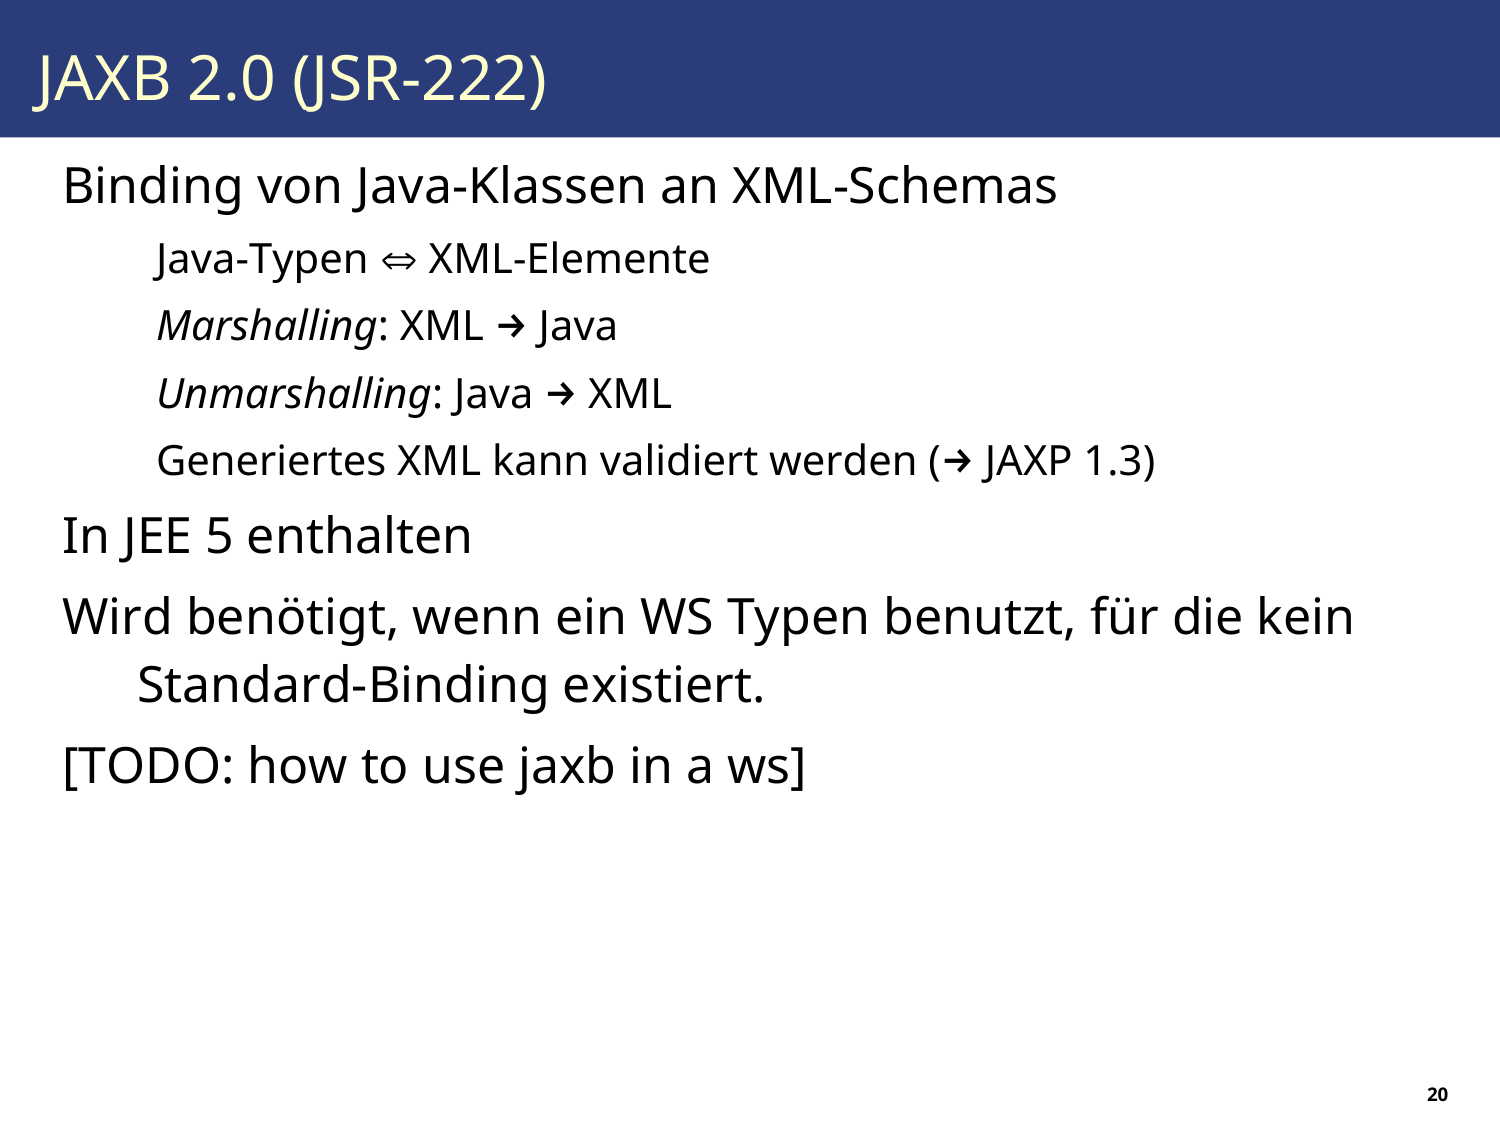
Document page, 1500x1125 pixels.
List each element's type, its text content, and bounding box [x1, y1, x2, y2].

list Binding von Java-Klassen an XML-Schemas Java-Typen ⇔ XML-Elemente Marshalling: XML → Java Unmarshalling: Java → XML Generiertes XML kann validiert werden (→ JAXP 1.3) In JEE 5 enthalten Wird benötigt, wenn ein WS Typen benutzt, für die kein Standard-Binding existiert. [TODO: how to use jaxb in a ws] [62, 149, 1449, 1072]
text_box JAXB 2.0 (JSR-222)‏ [37, 0, 1476, 151]
text_box <Nummer> [1412, 1077, 1500, 1117]
